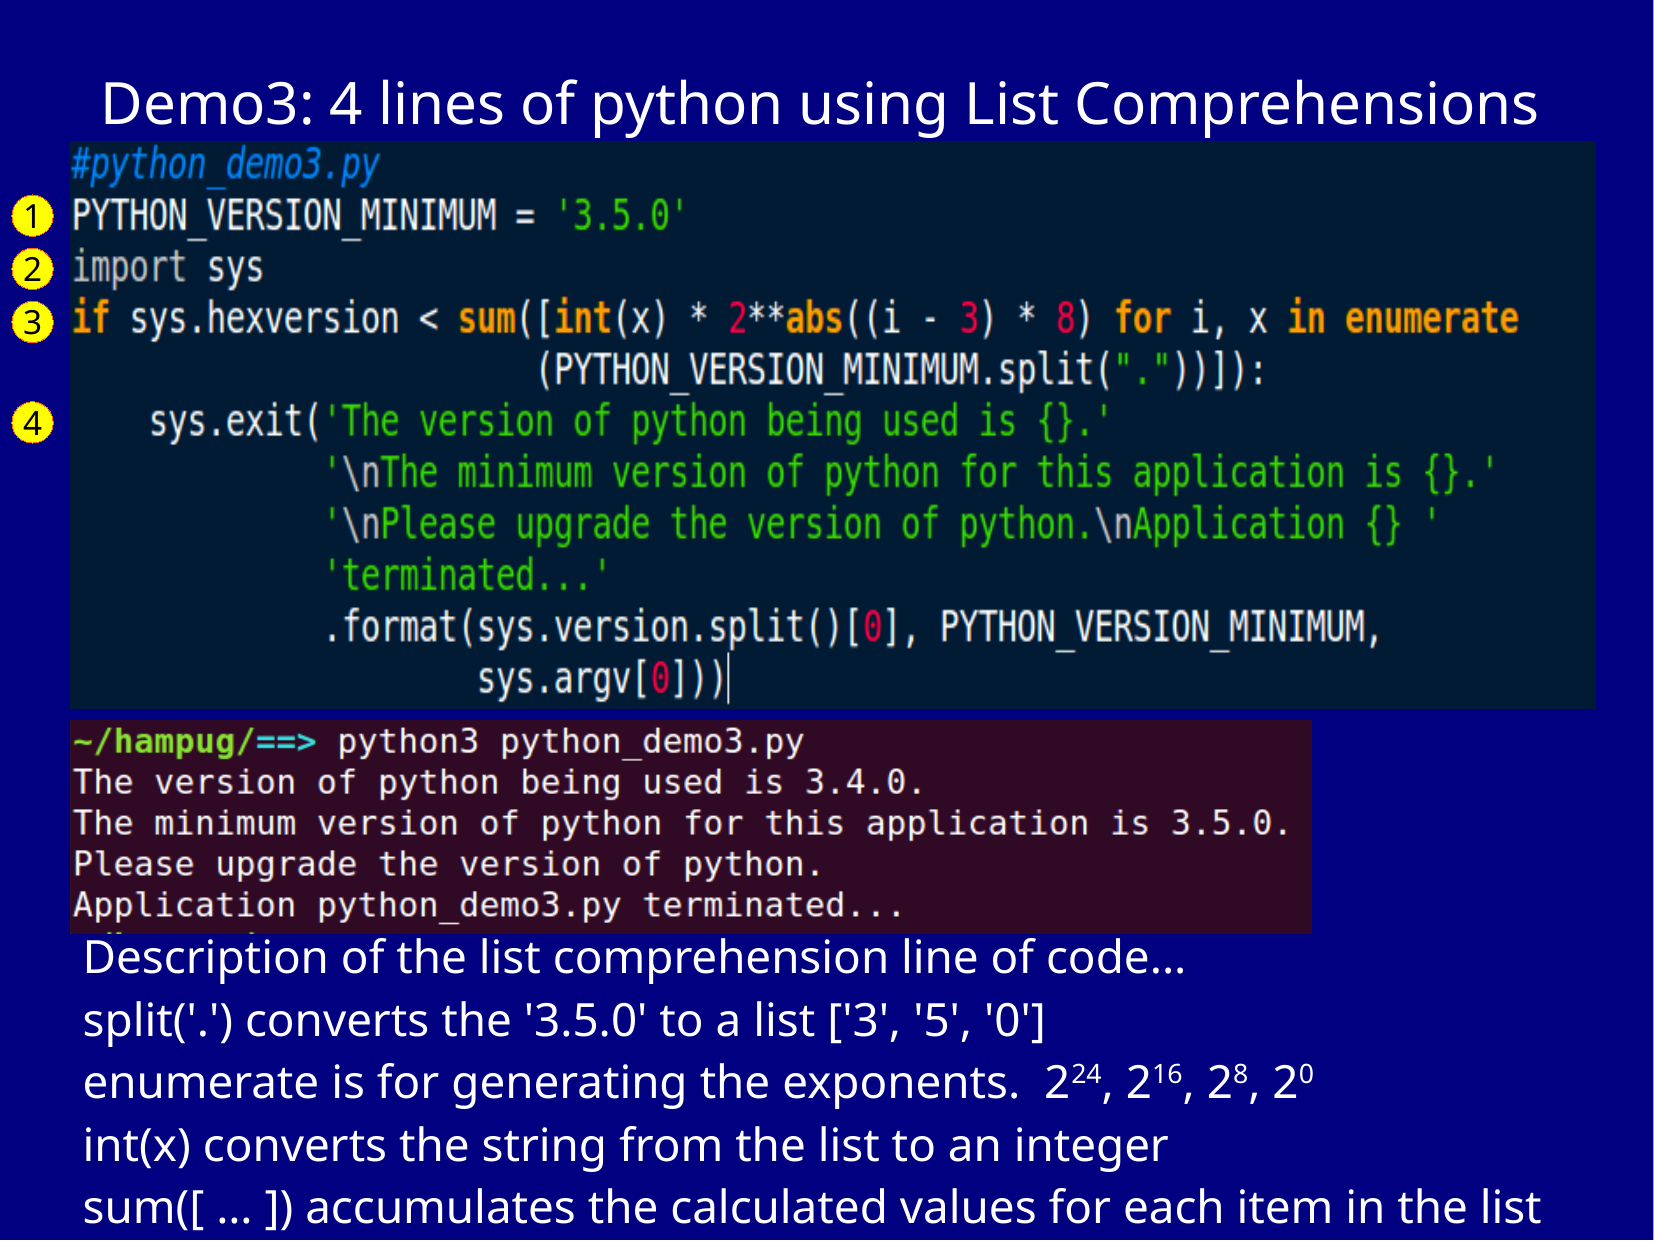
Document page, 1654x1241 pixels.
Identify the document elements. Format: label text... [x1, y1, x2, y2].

text_box 4 [11, 401, 54, 444]
picture [70, 720, 1312, 934]
text_box 2 [11, 248, 54, 290]
text_box 1 [11, 194, 54, 237]
title Demo3: 4 lines of python using List Comprehensions [82, 49, 1571, 141]
title Description of the list comprehension line of code... split('.') converts the '3.5.0' to a list ['3', '5', '0'] enumerate is for generating the exponents. 224, 216, 28, 20 int(x) converts the string from the list to an integer sum([ … ]) accumulates the calculated values for each item in the list [82, 944, 1571, 1217]
text_box 3 [11, 301, 54, 343]
picture [70, 141, 1596, 709]
